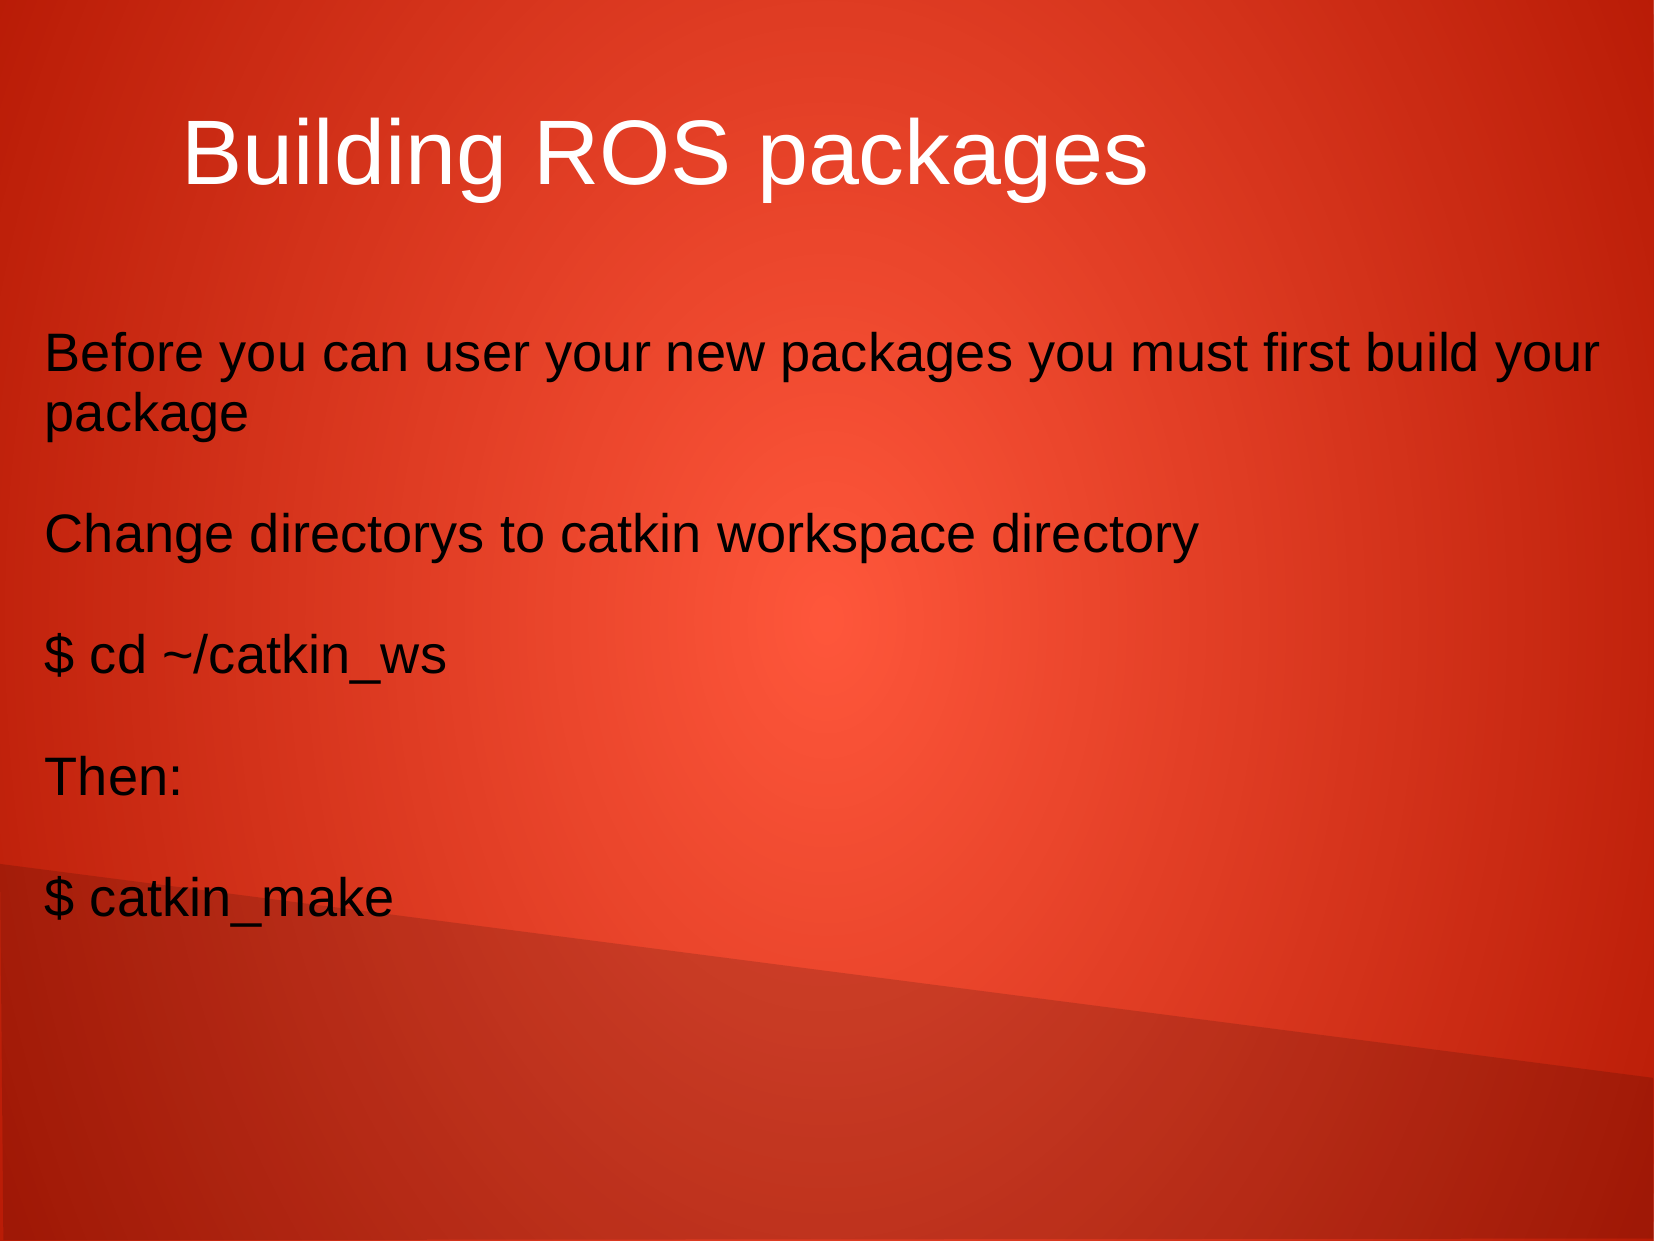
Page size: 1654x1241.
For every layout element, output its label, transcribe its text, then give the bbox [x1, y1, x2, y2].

text_box Before you can user your new packages you must first build your package Change directorys to catkin workspace directory $ cd ~/catkin_ws Then: $ catkin_make [30, 315, 1621, 1186]
title Building ROS packages [82, 49, 1250, 257]
